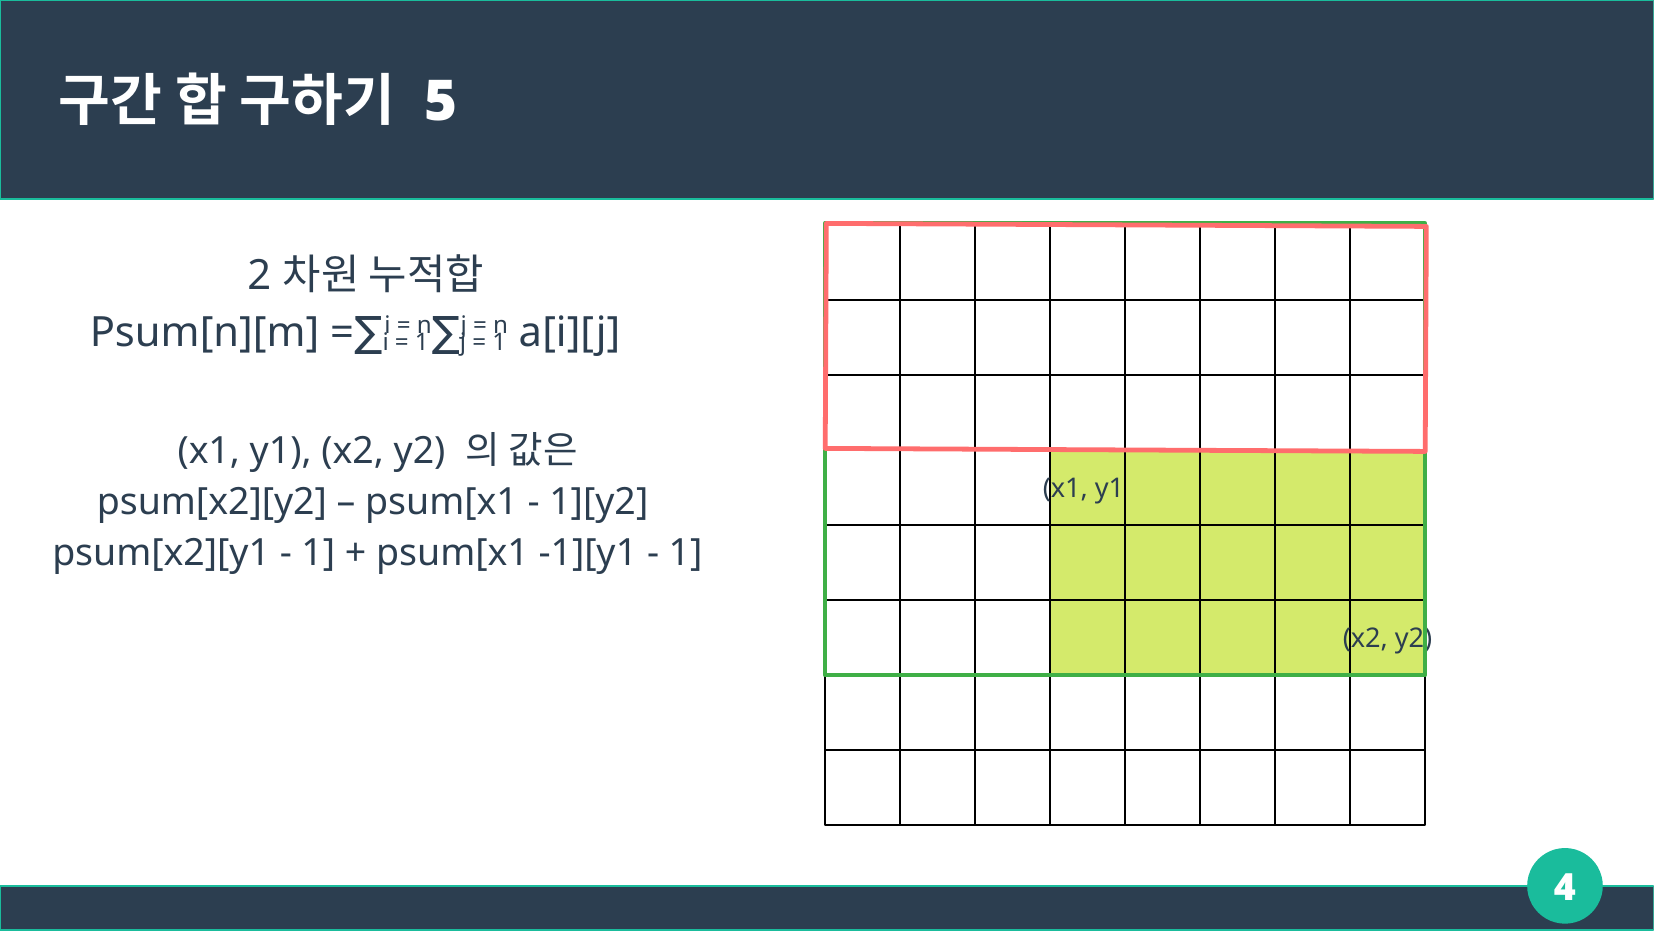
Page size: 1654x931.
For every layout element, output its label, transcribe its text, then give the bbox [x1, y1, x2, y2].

text_box (x1, y1) [1050, 452, 1125, 525]
title 구간 합 구하기 5 [59, 37, 1595, 156]
text_box (x1, y1), (x2, y2) 의 값은 psum[x2][y2] – psum[x1 - 1][y2] psum[x2][y1 - 1] + psum[x1 -1][y1 - 1] [37, 412, 719, 584]
text_box (x2, y2) [1350, 600, 1423, 673]
text_box 2차원 누적합 Psum[n][m] =∑i = 1 i = n∑j = 1 j = n a[i][j] [75, 187, 751, 413]
text_box [1050, 453, 1423, 673]
